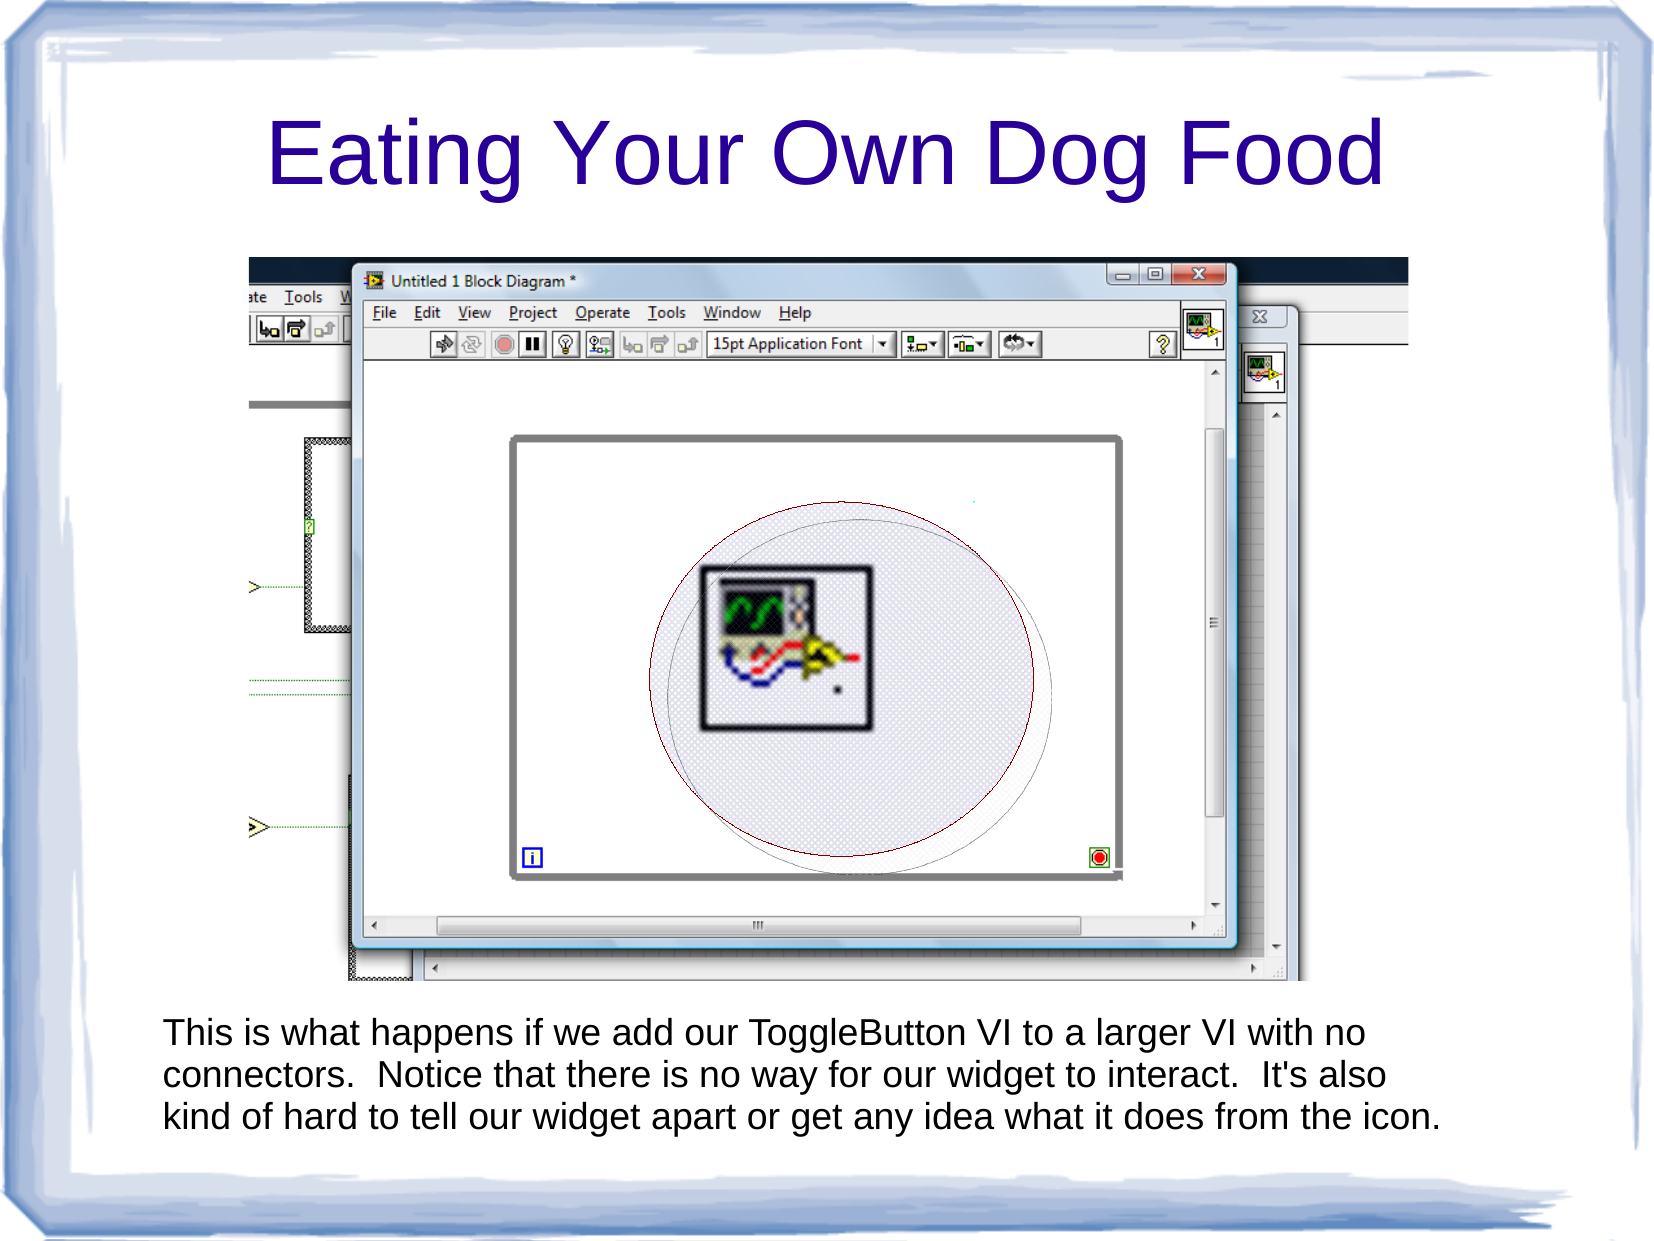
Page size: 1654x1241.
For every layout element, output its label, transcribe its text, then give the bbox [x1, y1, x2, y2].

text_box This is what happens if we add our ToggleButton VI to a larger VI with no connectors. Notice that there is no way for our widget to interact. It's also kind of hard to tell our widget apart or get any idea what it does from the icon. [147, 1003, 1477, 1145]
picture [0, 0, 1654, 1241]
title Eating Your Own Dog Food [82, 56, 1571, 250]
text_box [649, 501, 1034, 857]
